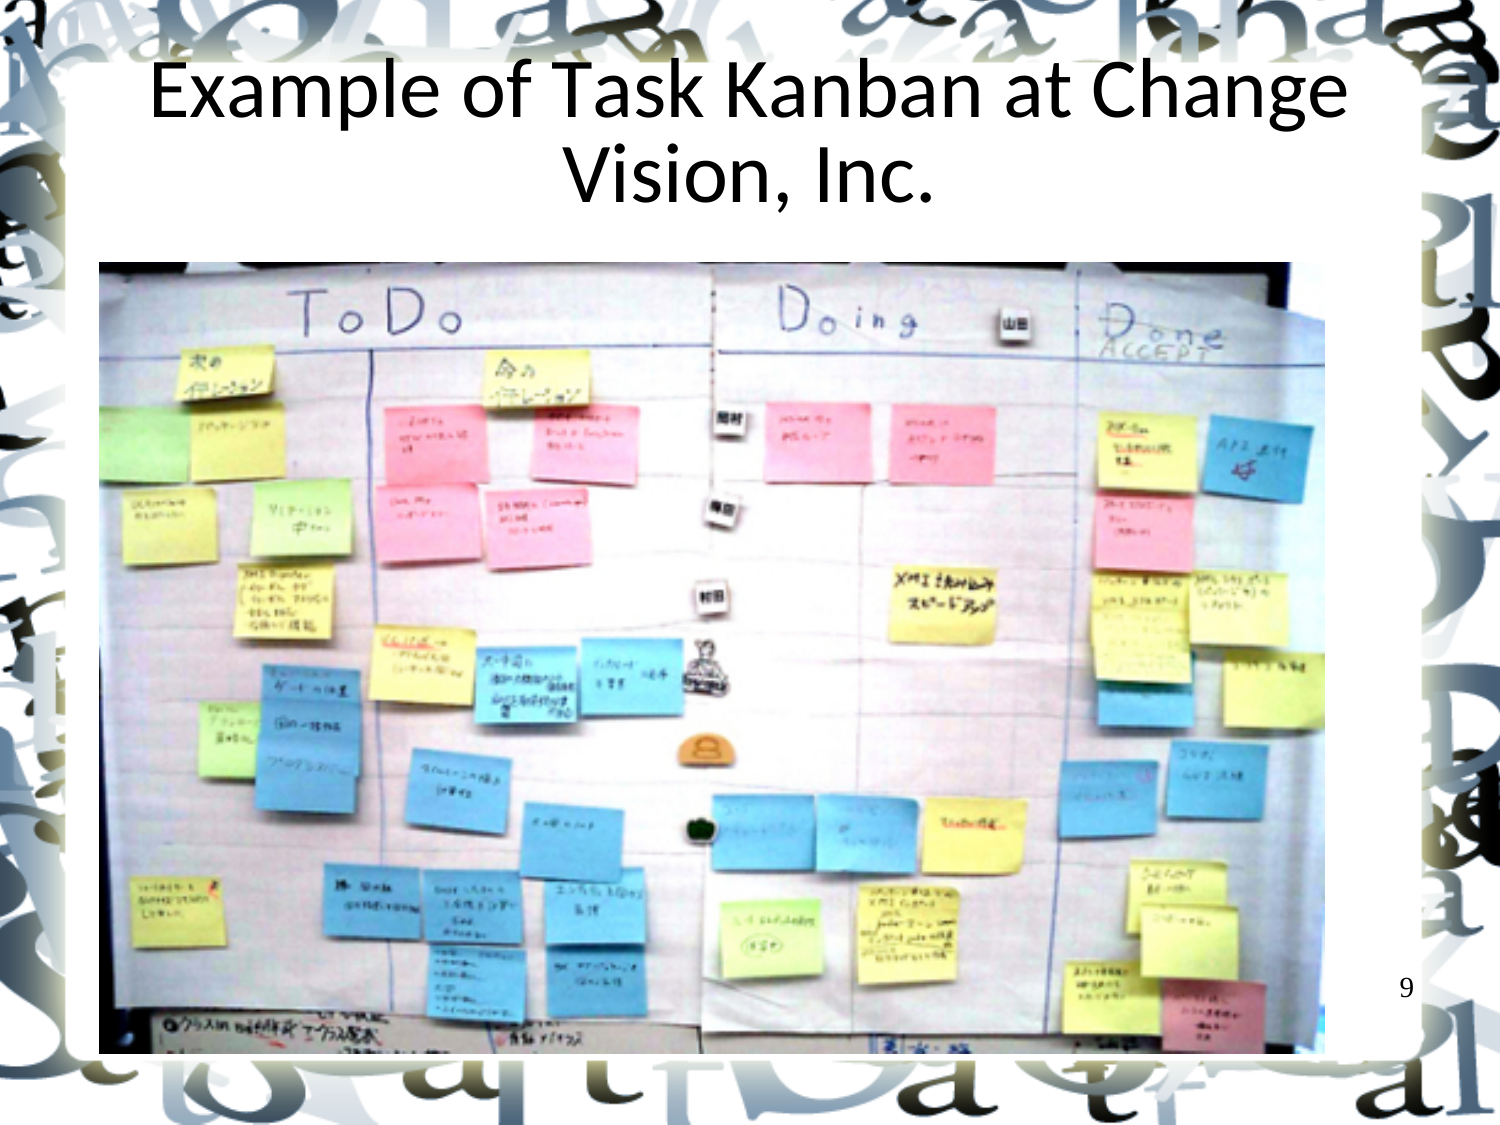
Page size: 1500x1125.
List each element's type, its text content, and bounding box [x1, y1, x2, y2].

picture [0, 0, 1500, 1125]
title Example of Task Kanban at Change Vision, Inc. [75, 45, 1425, 233]
